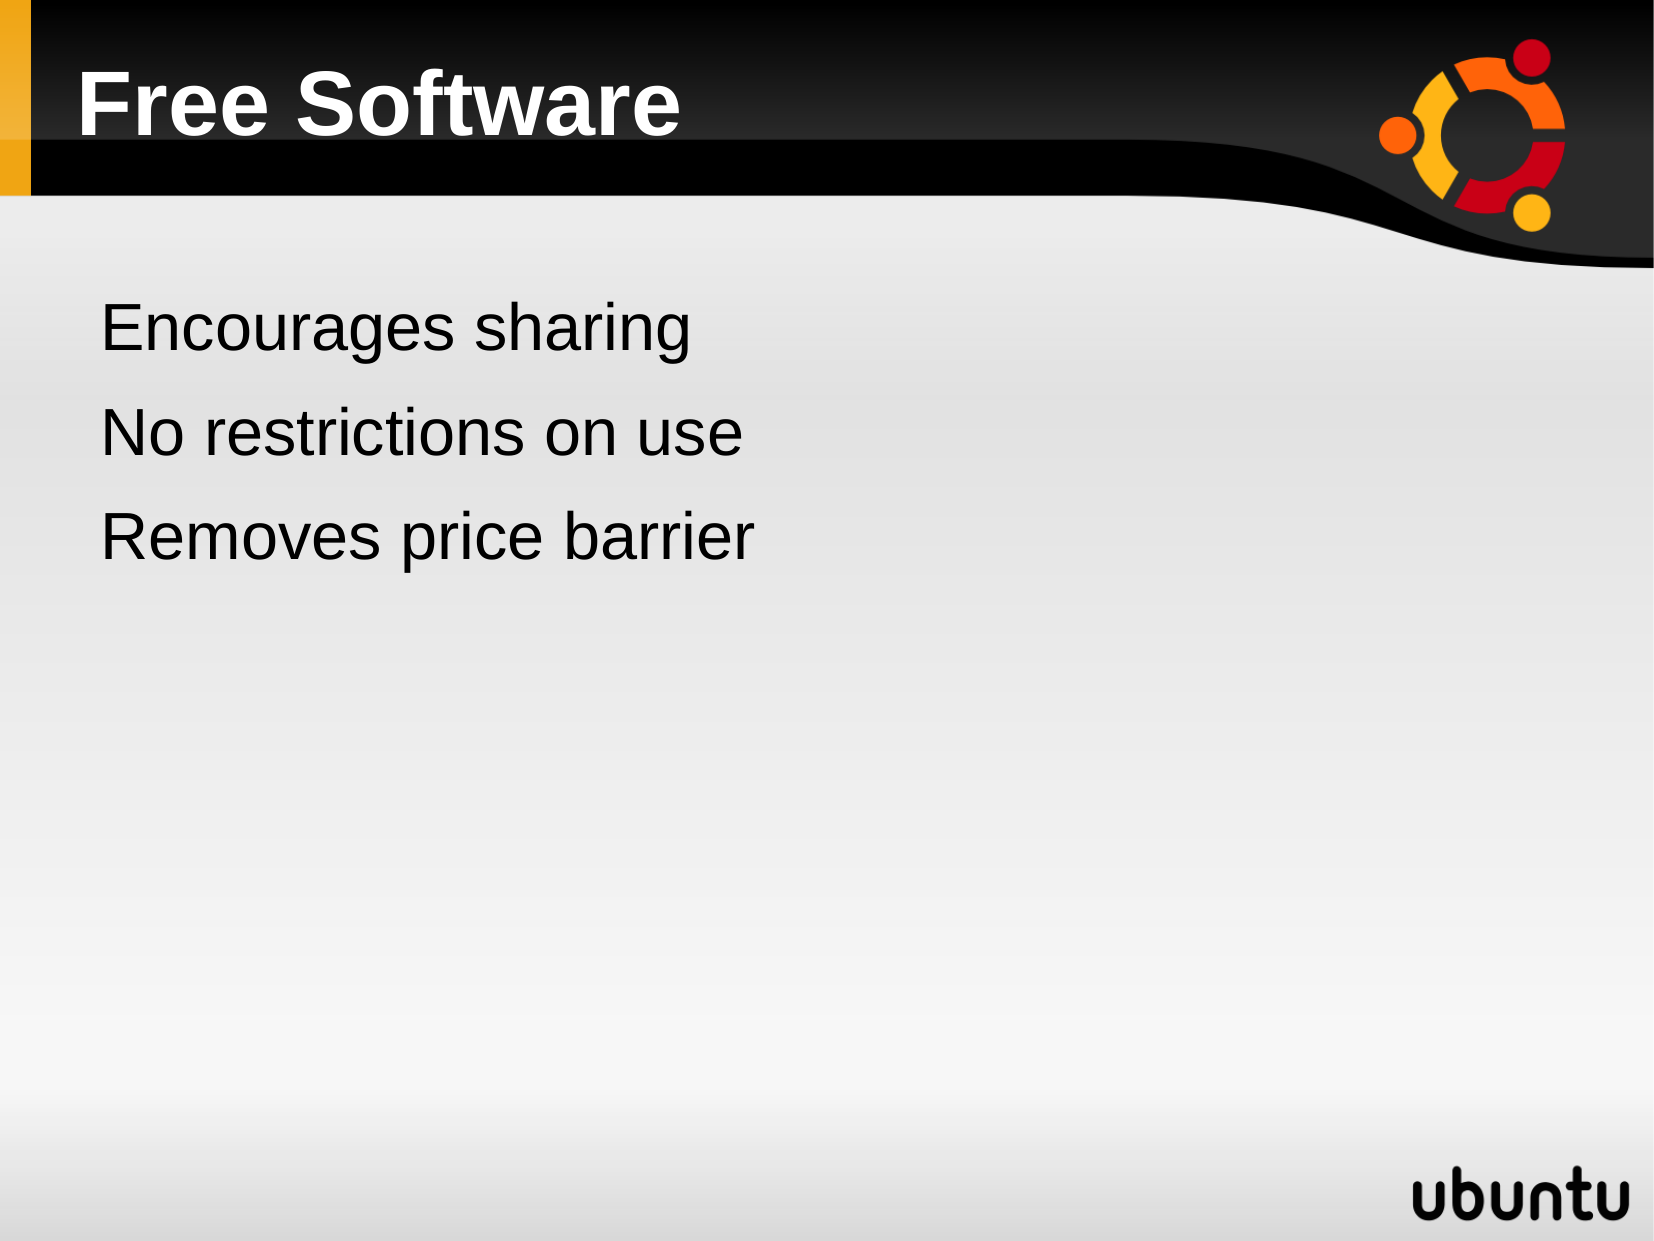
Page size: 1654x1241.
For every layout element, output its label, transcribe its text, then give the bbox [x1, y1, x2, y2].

title Free Software [76, 0, 1565, 208]
picture [0, 0, 1654, 1241]
list Encourages sharing No restrictions on use Removes price barrier [82, 290, 1571, 1109]
